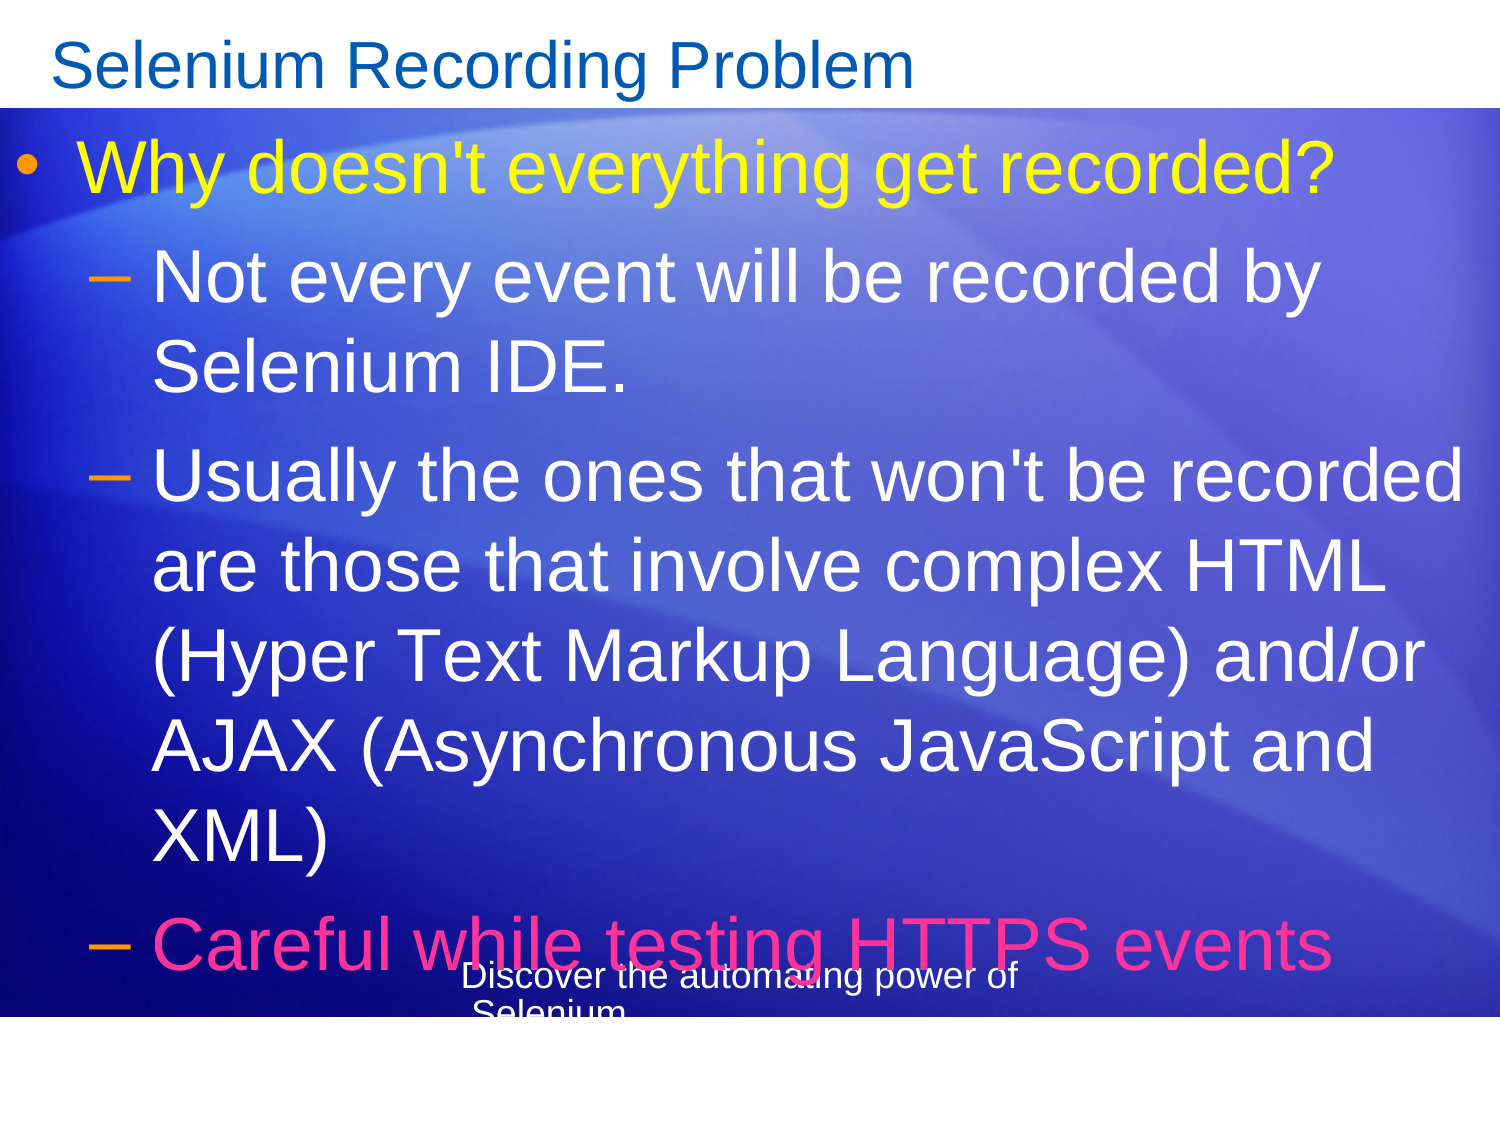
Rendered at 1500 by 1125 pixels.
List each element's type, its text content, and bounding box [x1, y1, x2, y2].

title Selenium Recording Problem [35, 11, 1386, 111]
list Why doesn't everything get recorded? Not every event will be recorded by Selenium IDE. Usually the ones that won't be recorded are those that involve complex HTML (Hyper Text Markup Language) and/or AJAX (Asynchronous JavaScript and XML) Careful while testing HTTPS events [0, 111, 1500, 1027]
